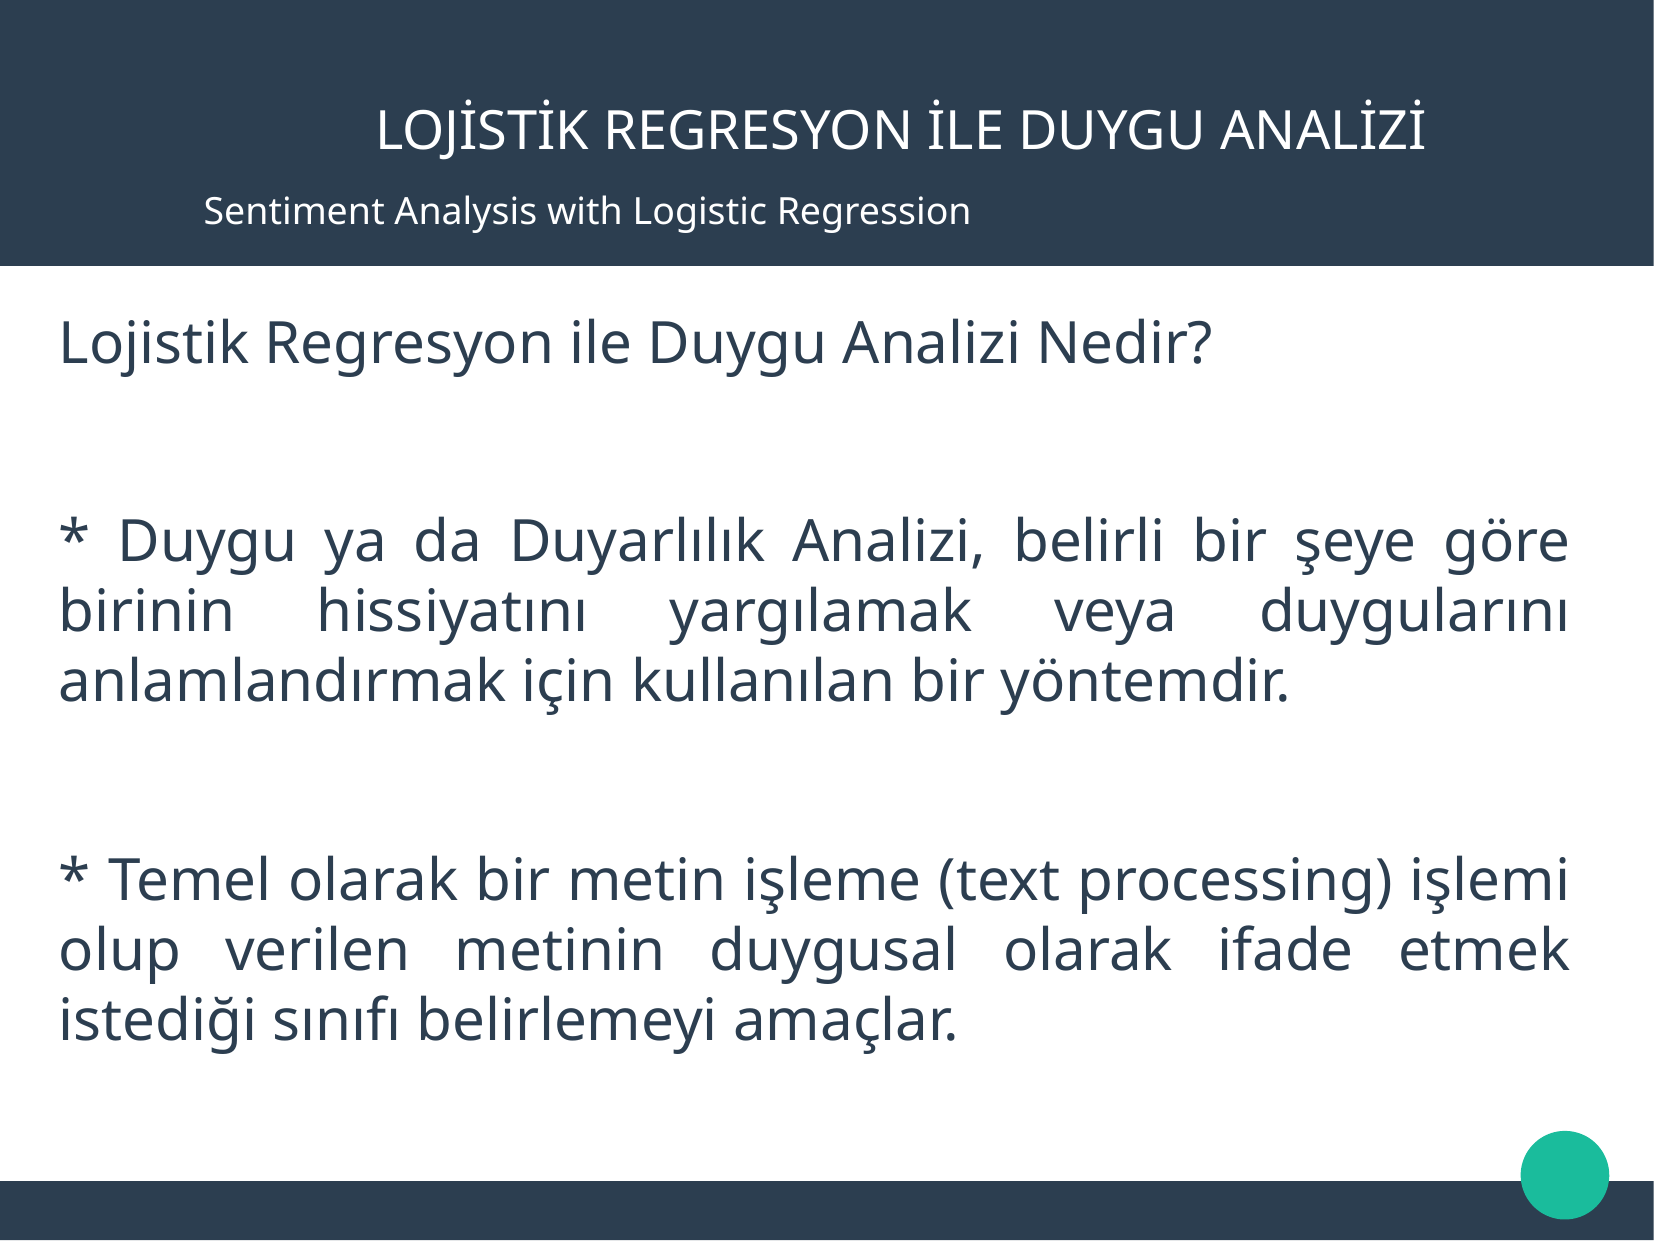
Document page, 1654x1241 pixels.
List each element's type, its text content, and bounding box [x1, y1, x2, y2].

subtitle Lojistik Regresyon ile Duygu Analizi Nedir? * Duygu ya da Duyarlılık Analizi, belirli bir şeye göre birinin hissiyatını yargılamak veya duygularını anlamlandırmak için kullanılan bir yöntemdir. * Temel olarak bir metin işleme (text processing) işlemi olup verilen metinin duygusal olarak ifade etmek istediği sınıfı belirlemeyi amaçlar. [59, 186, 1595, 1171]
text_box Sentiment Analysis with Logistic Regression [188, 177, 1312, 236]
text_box [59, 188, 1359, 366]
title LOJİSTİK REGRESYON İLE DUYGU ANALİZİ [59, 49, 1595, 186]
